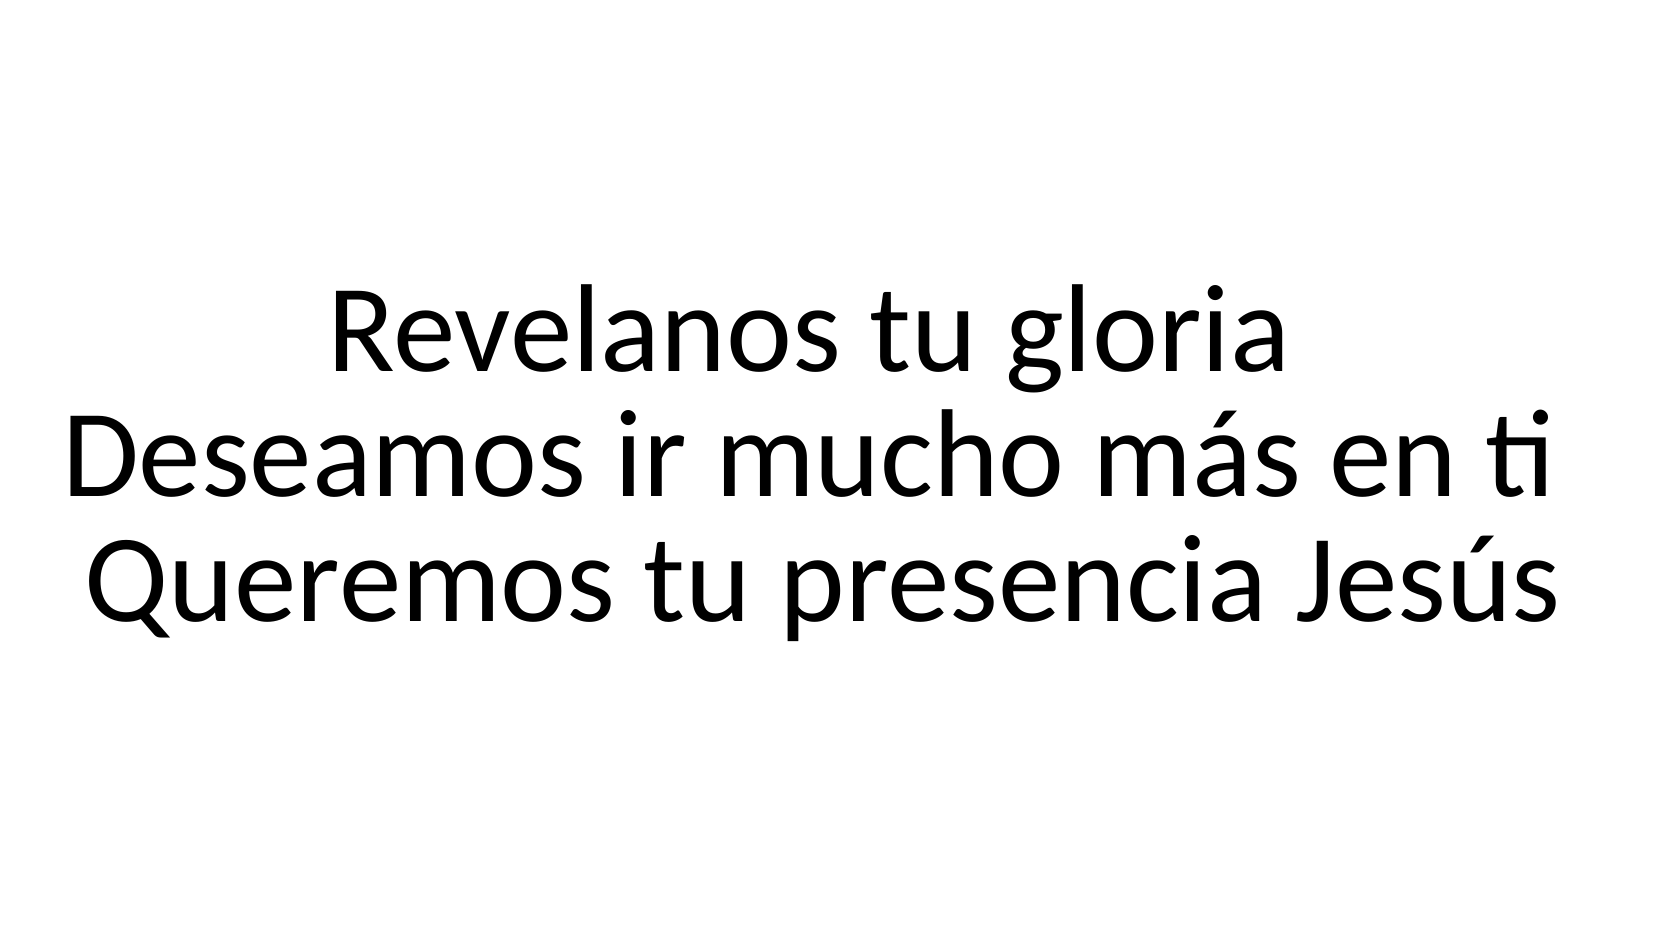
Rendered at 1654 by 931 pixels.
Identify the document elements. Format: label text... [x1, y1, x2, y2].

title Revelanos tu gloria Deseamos ir mucho más en ti Queremos tu presencia Jesús [0, 0, 1654, 931]
